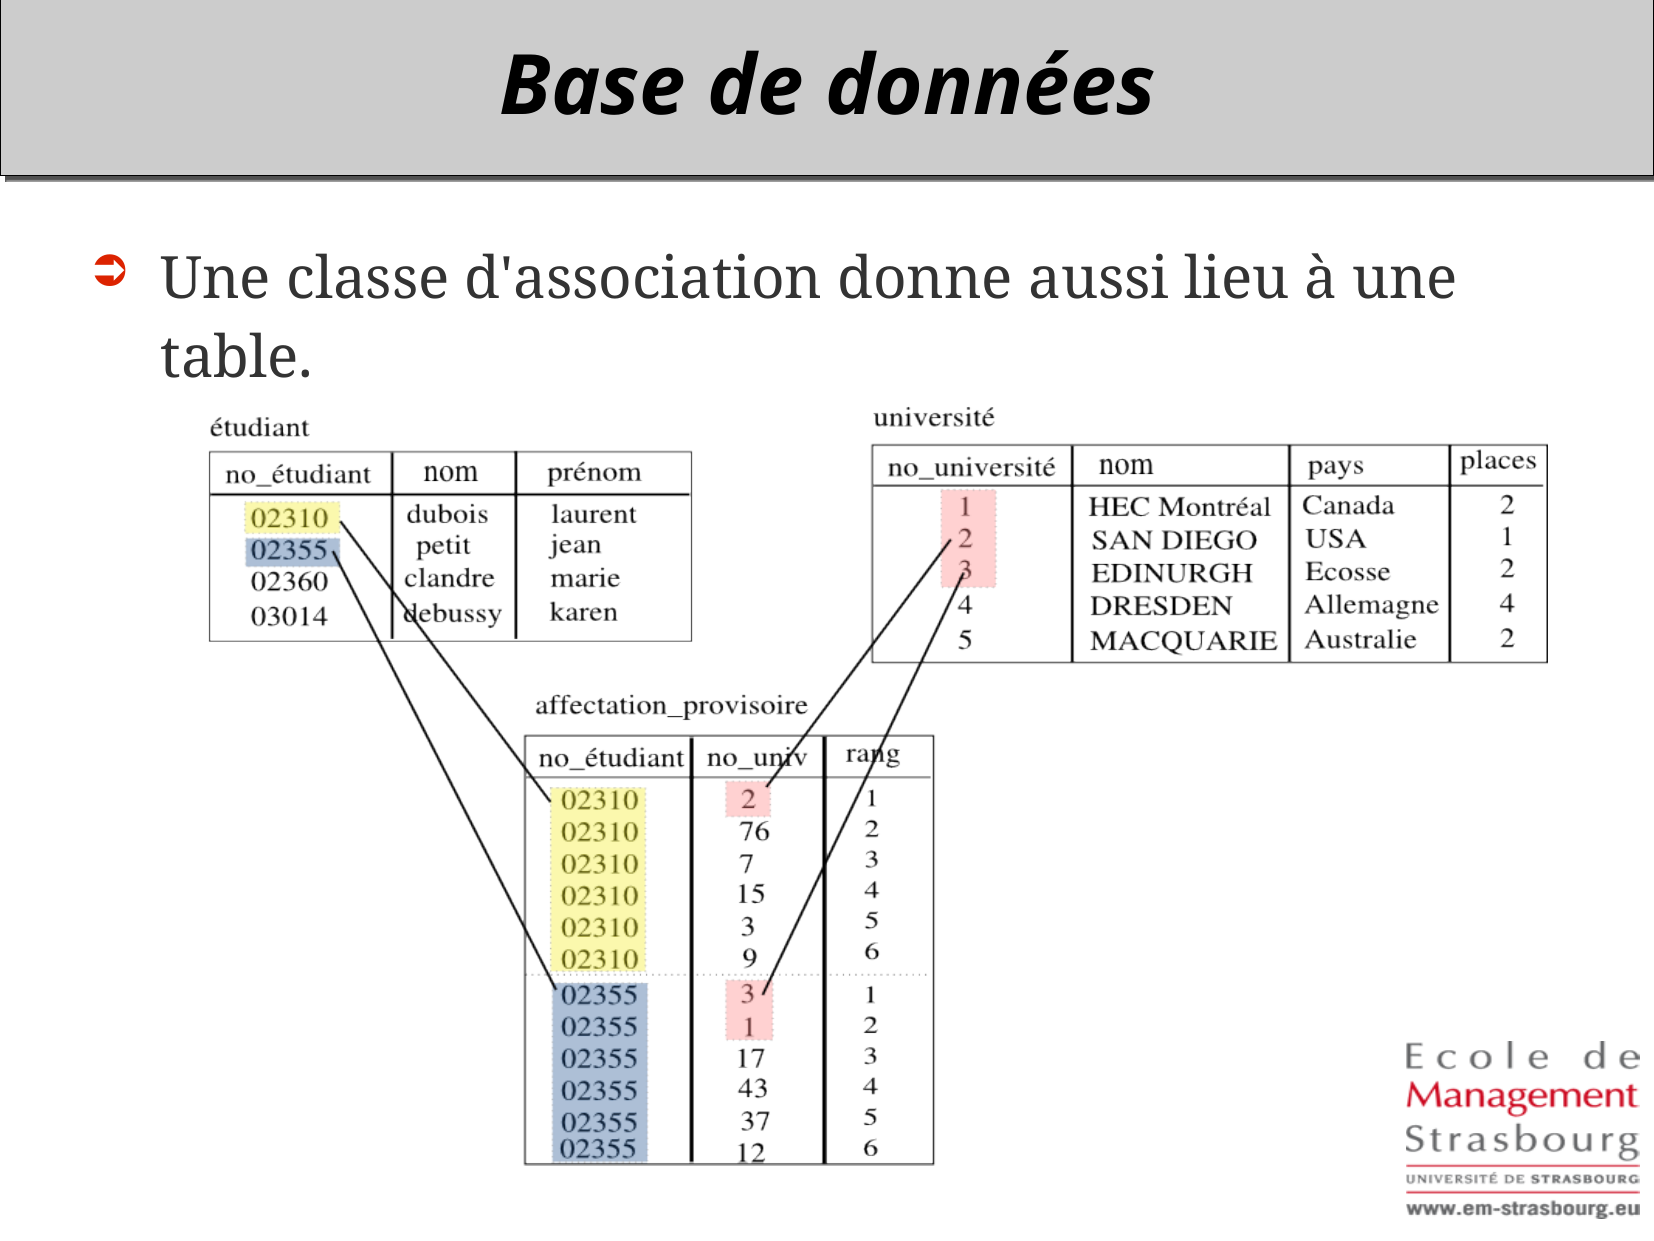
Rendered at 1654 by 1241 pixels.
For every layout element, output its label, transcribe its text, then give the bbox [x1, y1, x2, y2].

title Base de données [119, 31, 1537, 248]
list Une classe d'association donne aussi lieu à une table. [78, 236, 1499, 412]
picture [206, 406, 1640, 1219]
